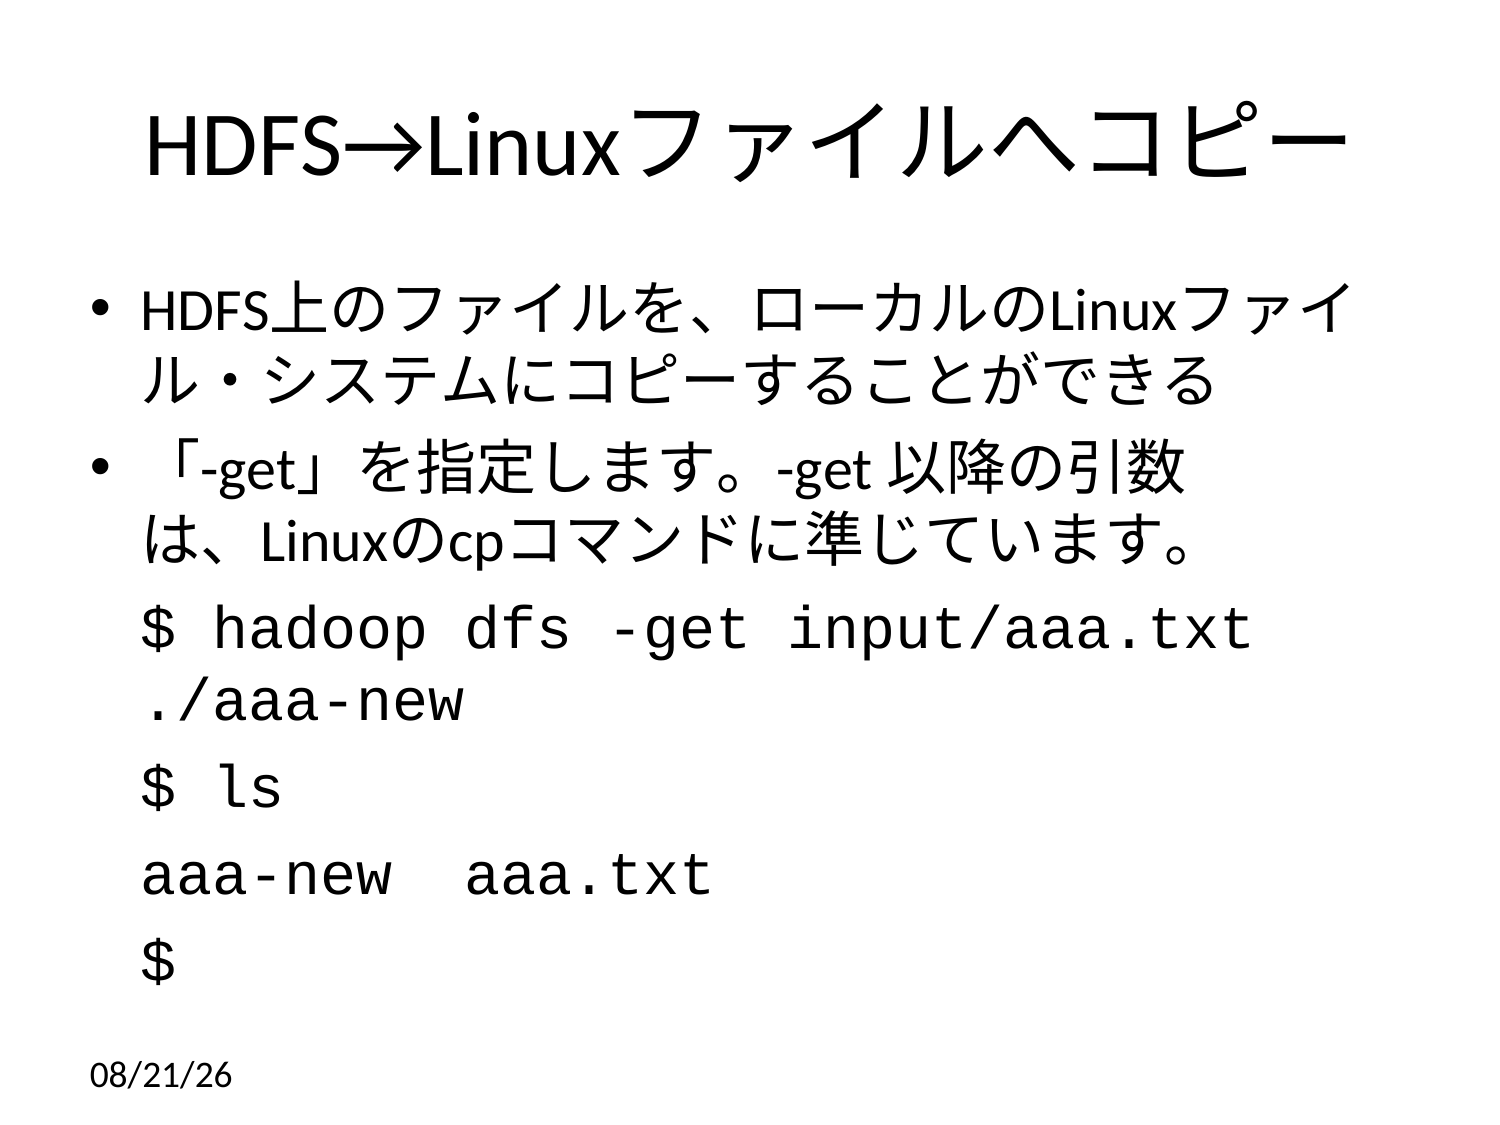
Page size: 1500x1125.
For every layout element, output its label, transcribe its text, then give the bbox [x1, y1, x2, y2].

title HDFS→Linuxファイルへコピー [75, 21, 1426, 257]
list HDFS上のファイルを、ローカルのLinuxファイル・システムにコピーすることができる 「-get」を指定します。-get 以降の引数は、Linuxのcpコマンドに準じています。 $ hadoop dfs -get input/aaa.txt ./aaa-new $ ls aaa-new aaa.txt $ [75, 262, 1426, 1006]
